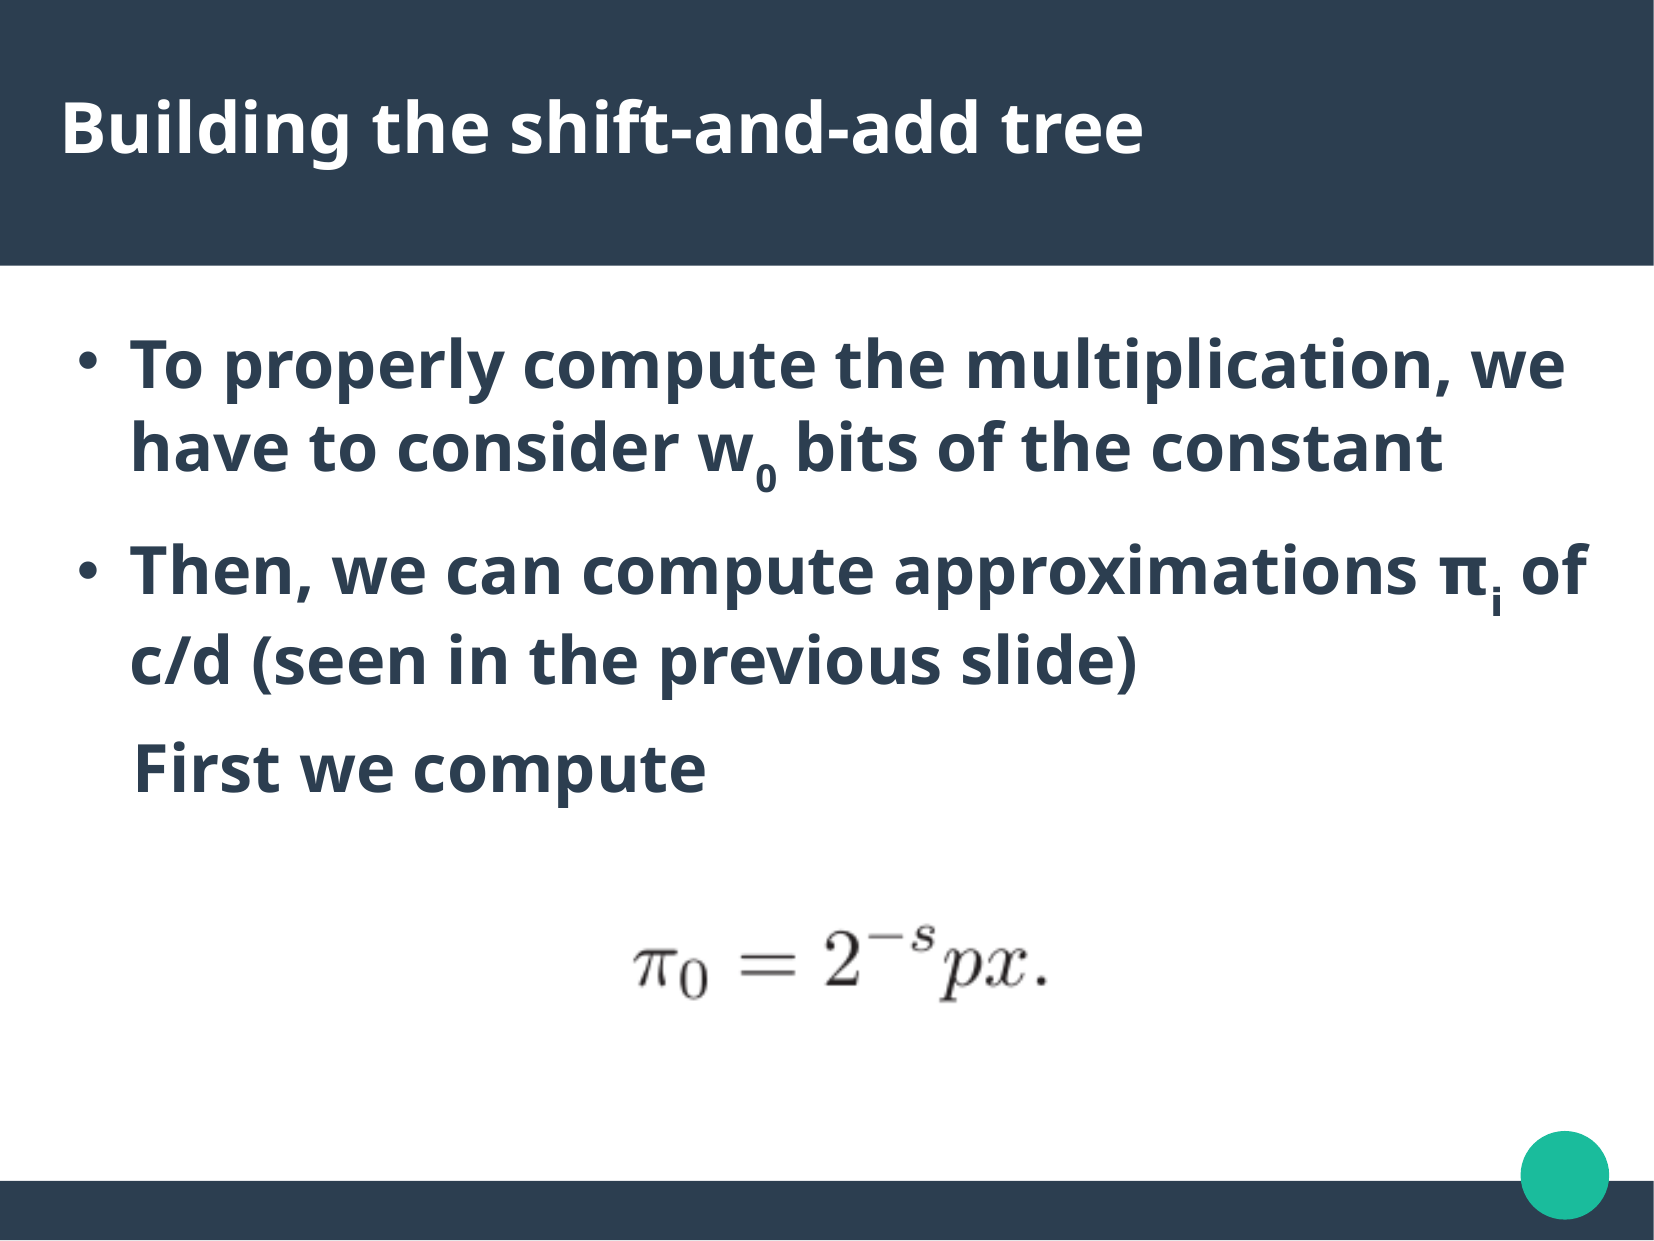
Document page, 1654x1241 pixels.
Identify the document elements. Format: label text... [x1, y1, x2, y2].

title Building the shift-and-add tree [59, 49, 1595, 207]
picture [578, 917, 1087, 1028]
list To properly compute the multiplication, we have to consider w0 bits of the constant Then, we can compute approximations πi of c/d (seen in the previous slide) First we compute [59, 324, 1595, 1152]
